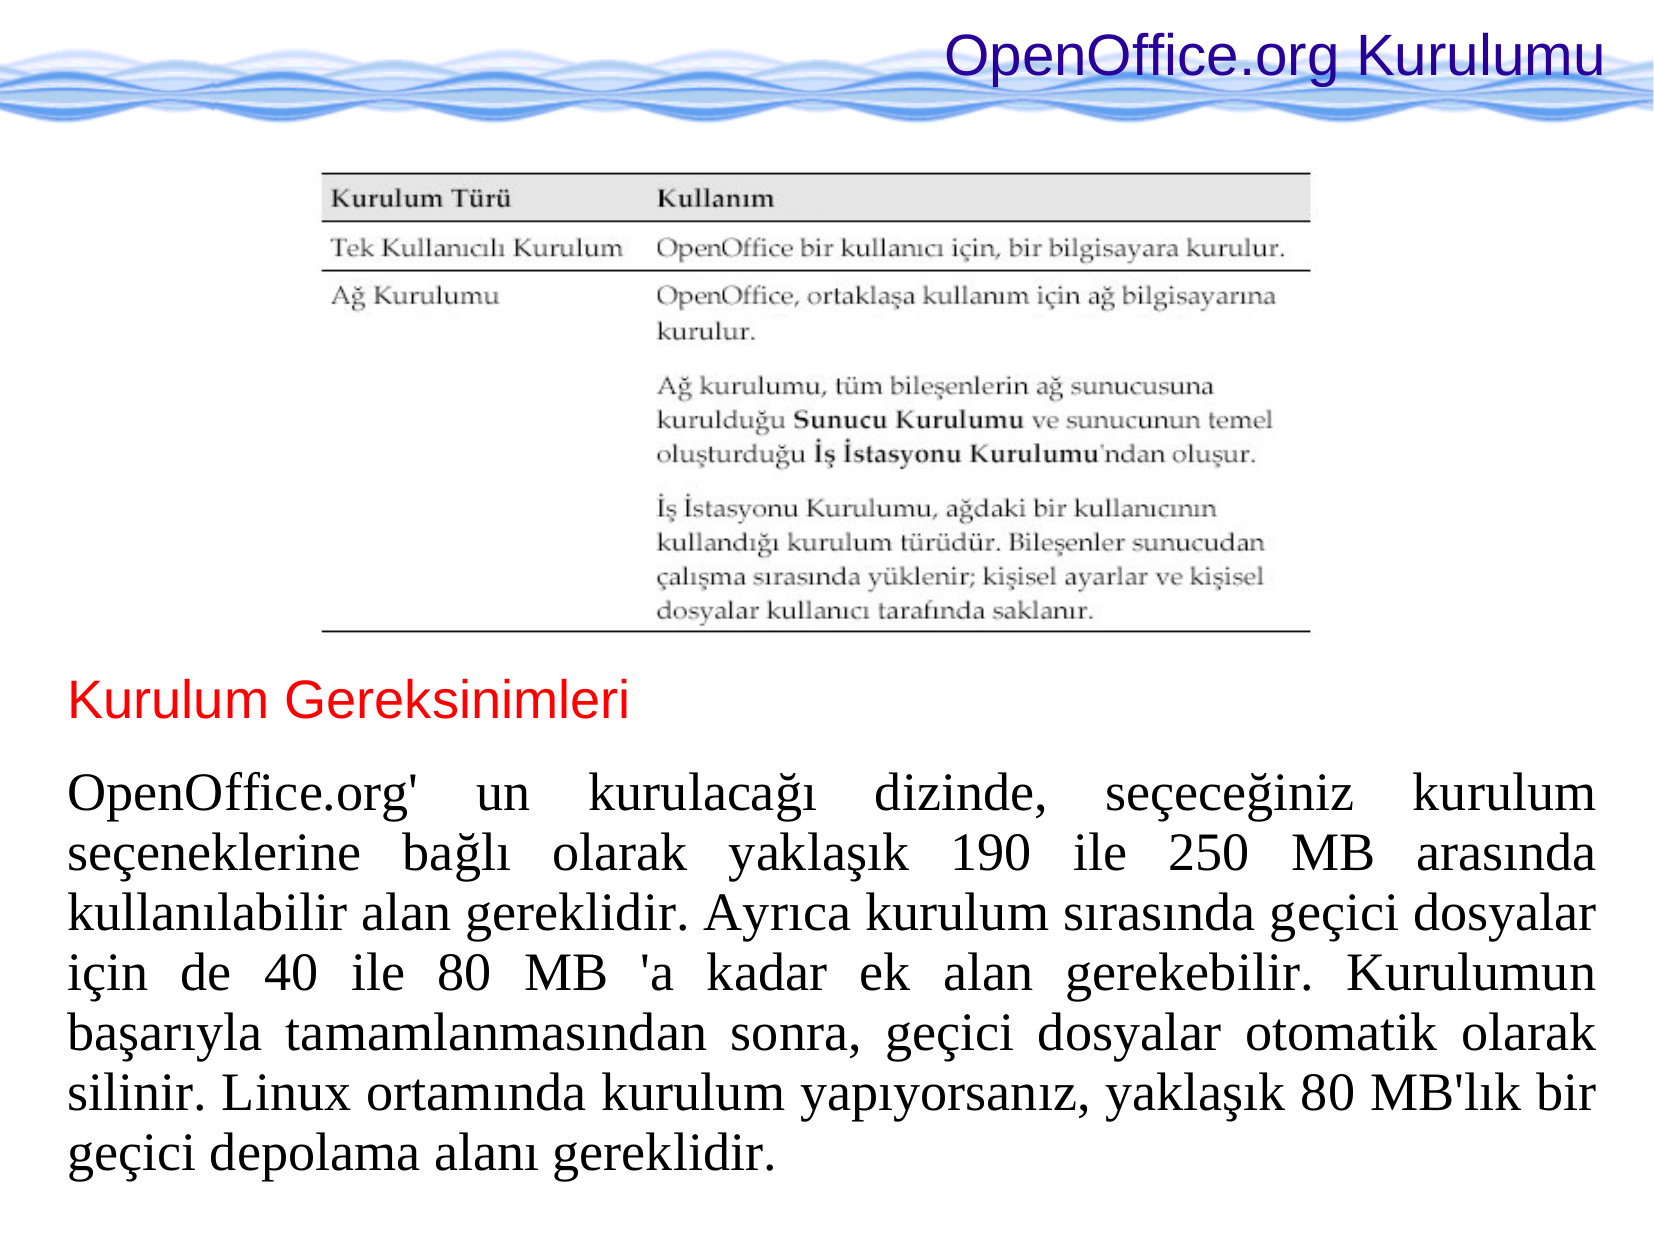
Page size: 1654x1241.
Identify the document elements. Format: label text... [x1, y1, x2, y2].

picture [315, 168, 1318, 636]
picture [0, 41, 1654, 129]
text_box Kurulum Gereksinimleri OpenOffice.org' un kurulacağı dizinde, seçeceğiniz kurulum seçeneklerine bağlı olarak yaklaşık 190 ile 250 MB arasında kullanılabilir alan gereklidir. Ayrıca kurulum sırasında geçici dosyalar için de 40 ile 80 MB 'a kadar ek alan gerekebilir. Kurulumun başarıyla tamamlanmasından sonra, geçici dosyalar otomatik olarak silinir. Linux ortamında kurulum yapıyorsanız, yaklaşık 80 MB'lık bir geçici depolama alanı gereklidir. [52, 662, 1614, 1197]
text_box OpenOffice.org Kurulumu [587, 15, 1654, 96]
